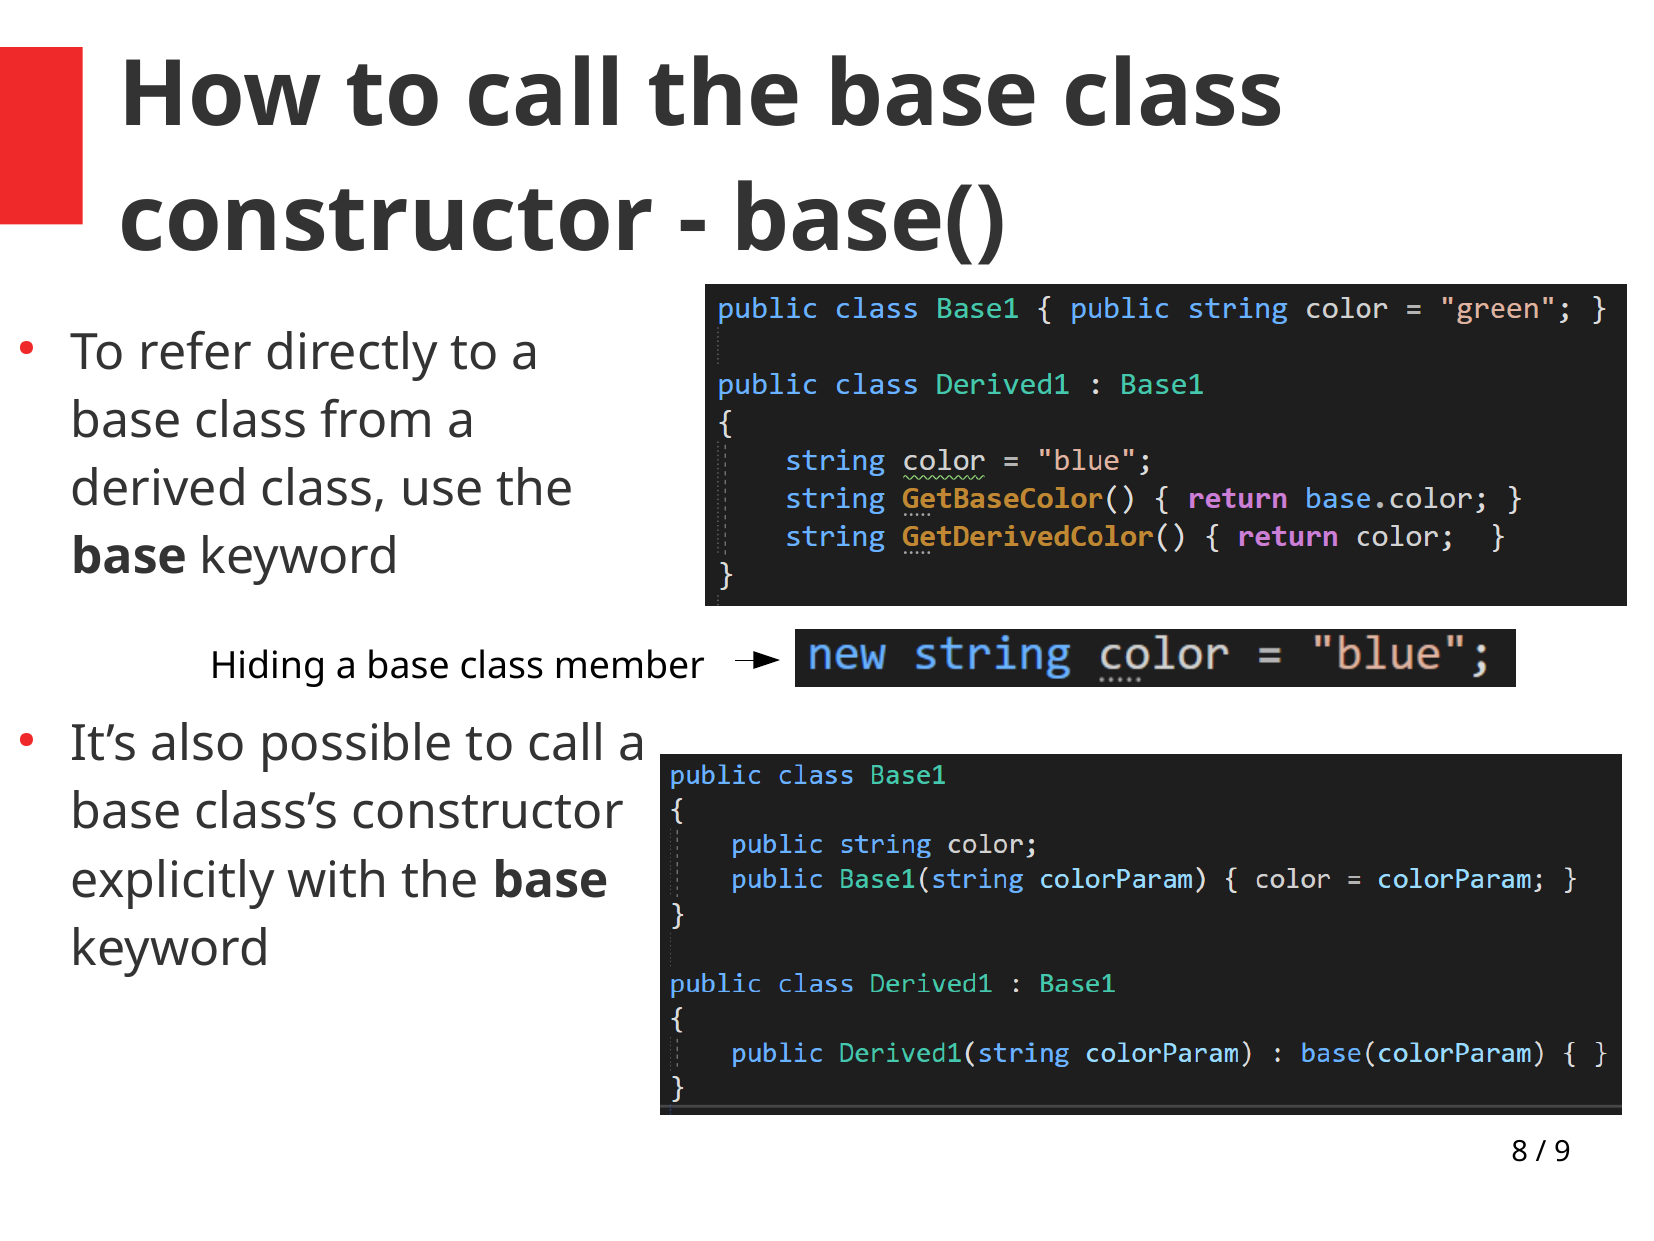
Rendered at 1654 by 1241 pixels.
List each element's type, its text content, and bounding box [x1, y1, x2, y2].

text_box Hiding a base class member [195, 605, 736, 774]
picture [660, 754, 1622, 1115]
picture [705, 284, 1627, 606]
list To refer directly to a base class from a derived class, use the base keyword It’s also possible to call a base class’s constructor explicitly with the base keyword [0, 315, 661, 1036]
picture [795, 629, 1516, 687]
title How to call the base class constructor - base() [118, 27, 1571, 278]
